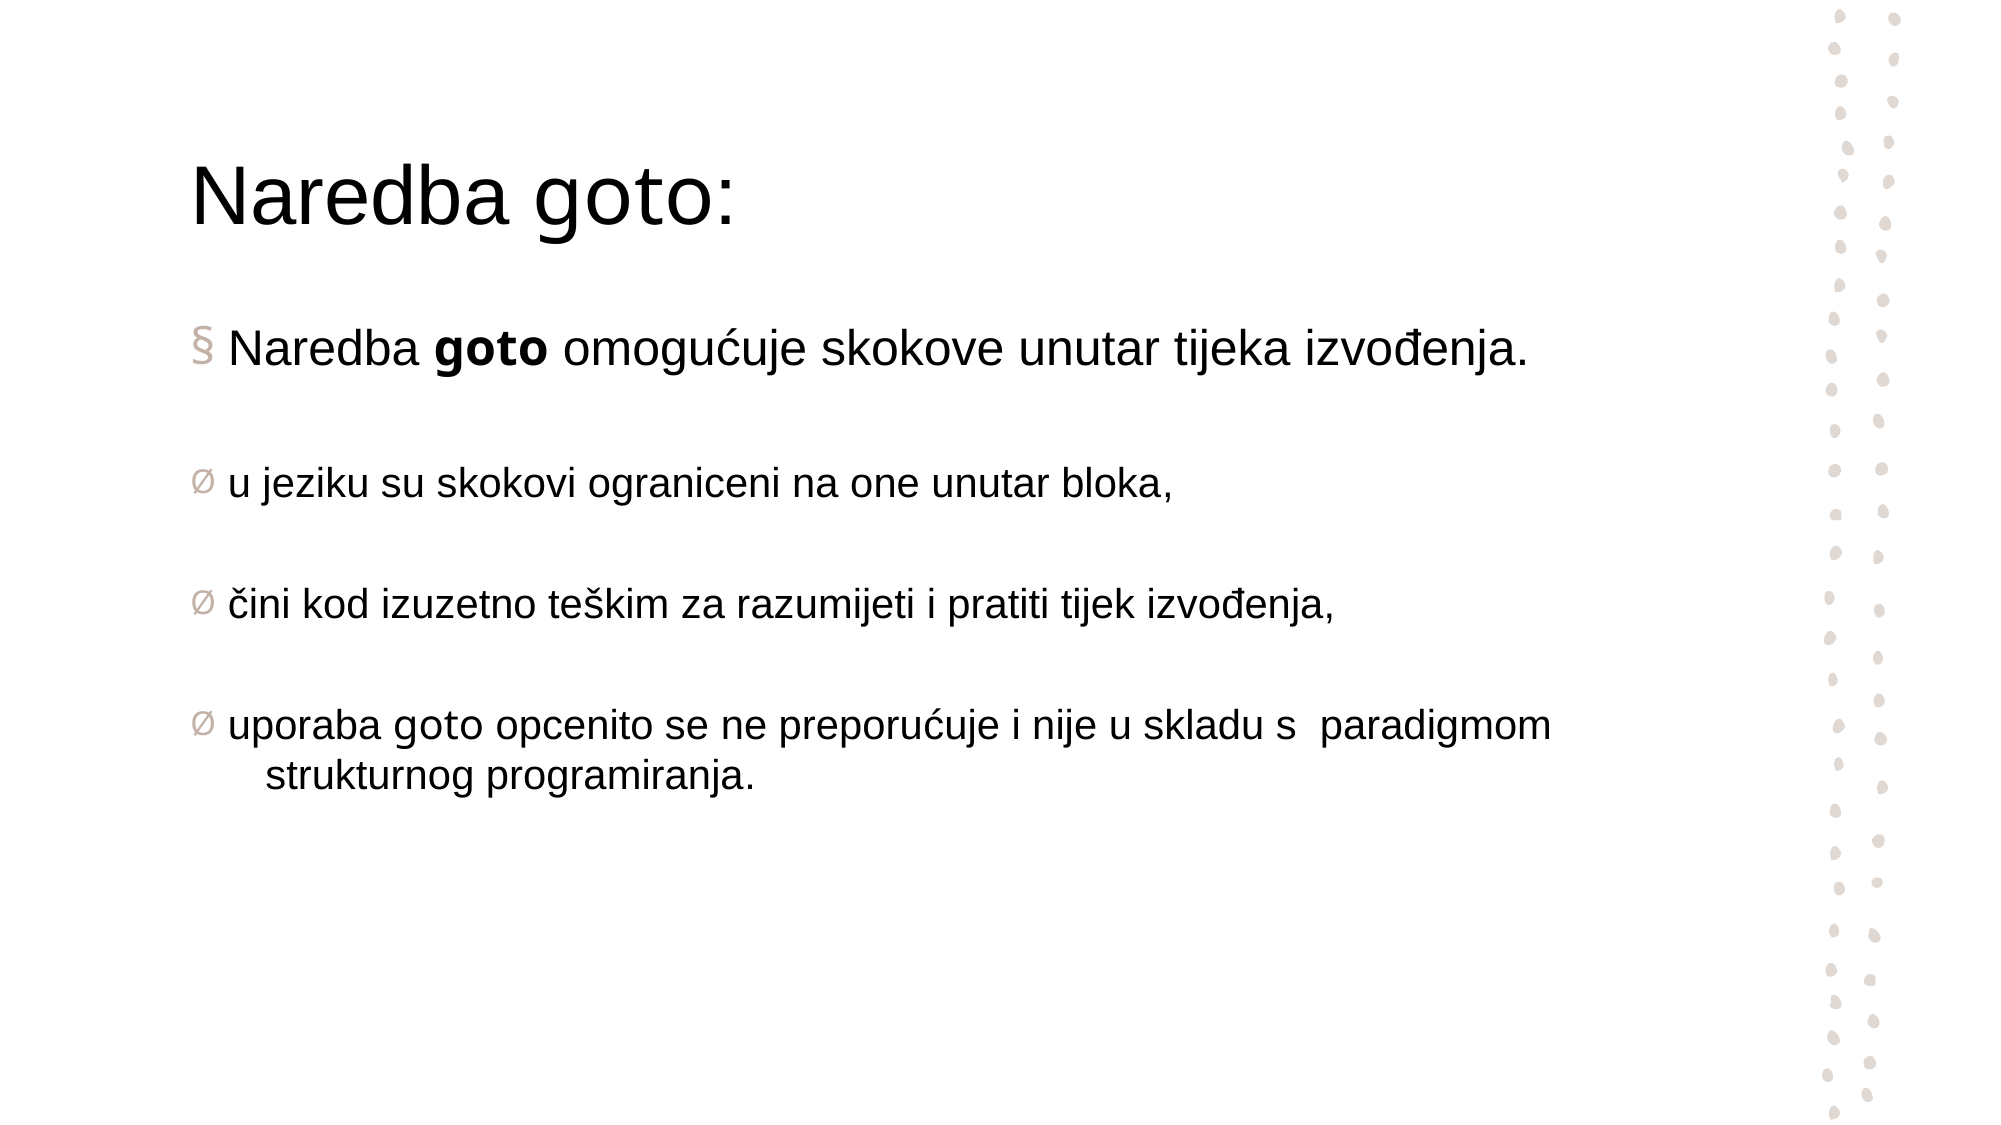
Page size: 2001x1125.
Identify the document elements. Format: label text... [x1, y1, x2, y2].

list Naredba goto omogućuje skokove unutar tijeka izvođenja. u jeziku su skokovi ograniceni na one unutar bloka, čini kod izuzetno teškim za razumijeti i pratiti tijek izvođenja, uporaba goto opcenito se ne preporućuje i nije u skladu s paradigmom strukturnog programiranja. [175, 307, 1756, 1022]
title Naredba goto: [175, 82, 1756, 300]
